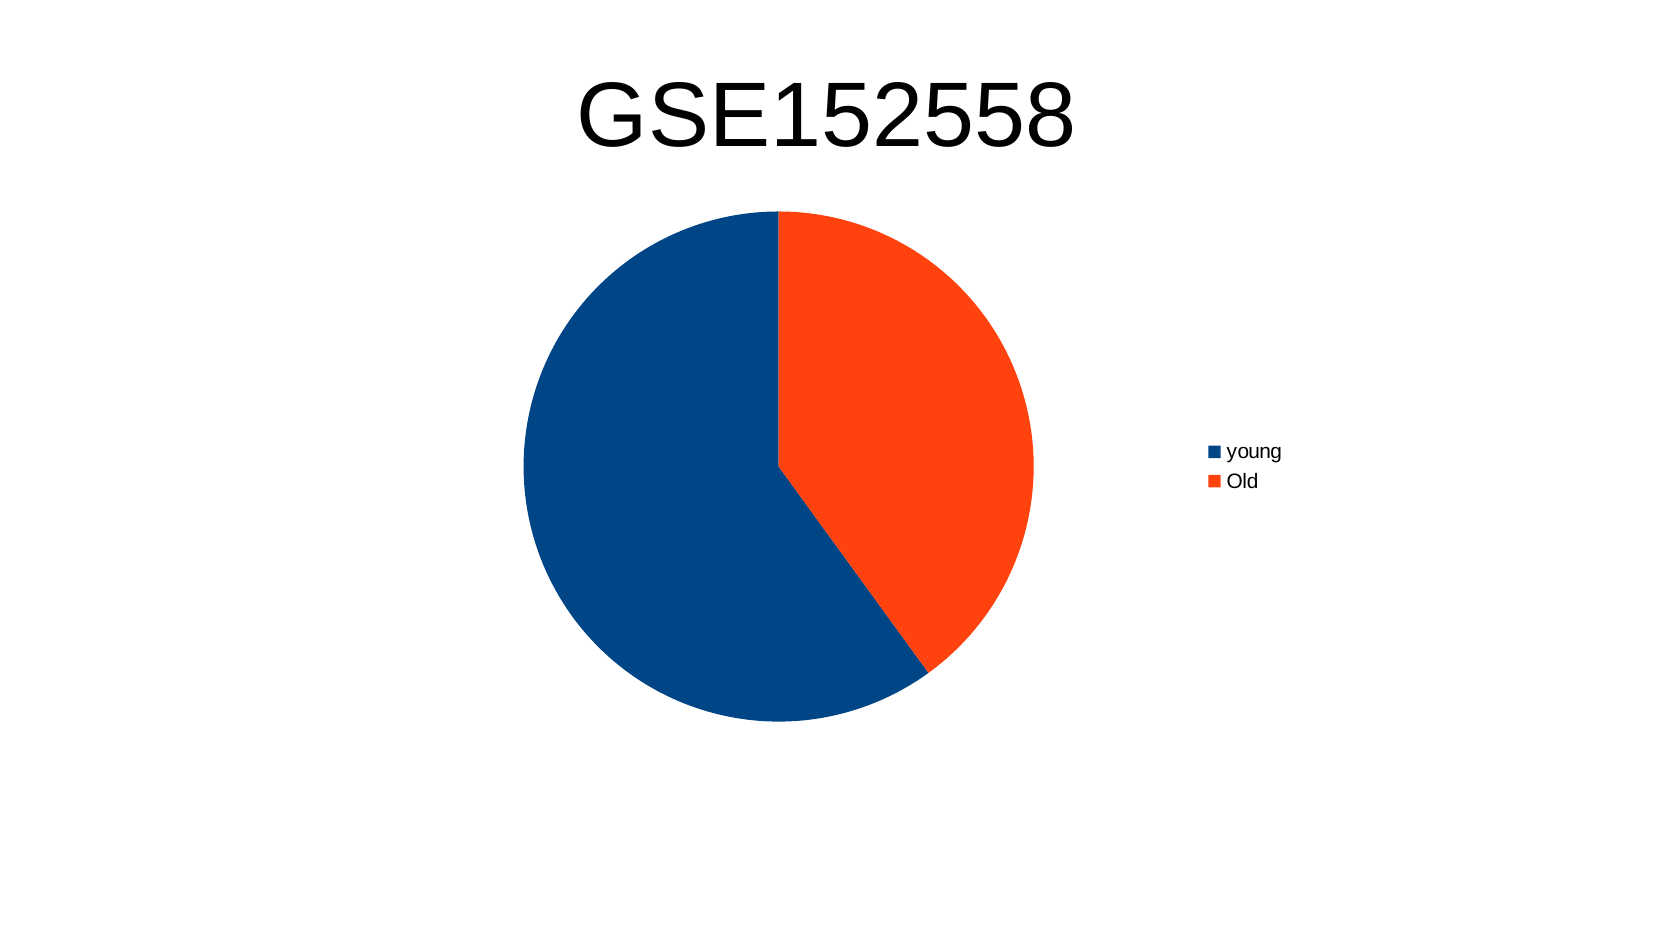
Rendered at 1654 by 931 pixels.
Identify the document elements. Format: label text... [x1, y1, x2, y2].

chart [355, 200, 1301, 733]
title GSE152558 [82, 37, 1571, 193]
